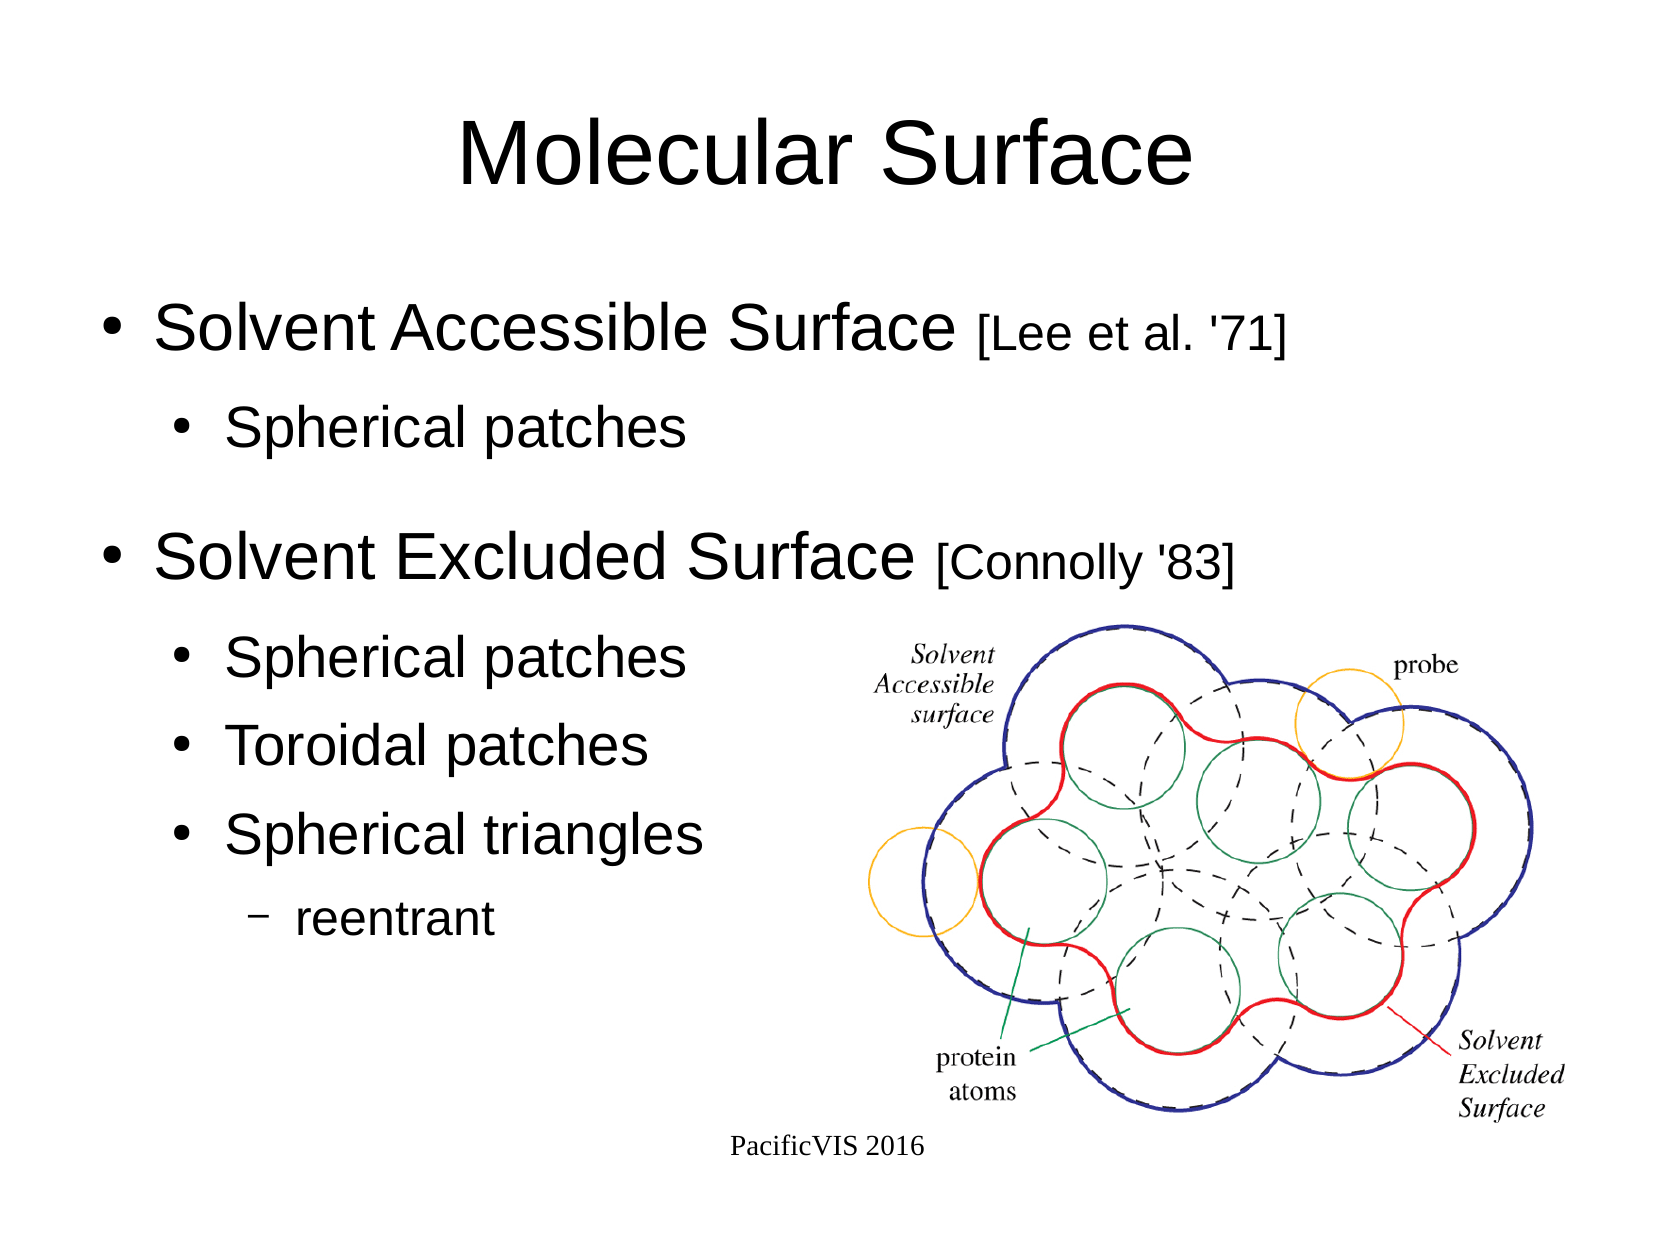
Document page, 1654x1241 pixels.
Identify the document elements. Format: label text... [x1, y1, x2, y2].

picture [868, 1109, 1565, 1123]
title Molecular Surface [82, 49, 1571, 257]
list Solvent Accessible Surface [Lee et al. '71] Spherical patches Solvent Excluded Surface [Connolly '83] Spherical patches Toroidal patches Spherical triangles reentrant [82, 290, 1571, 1109]
